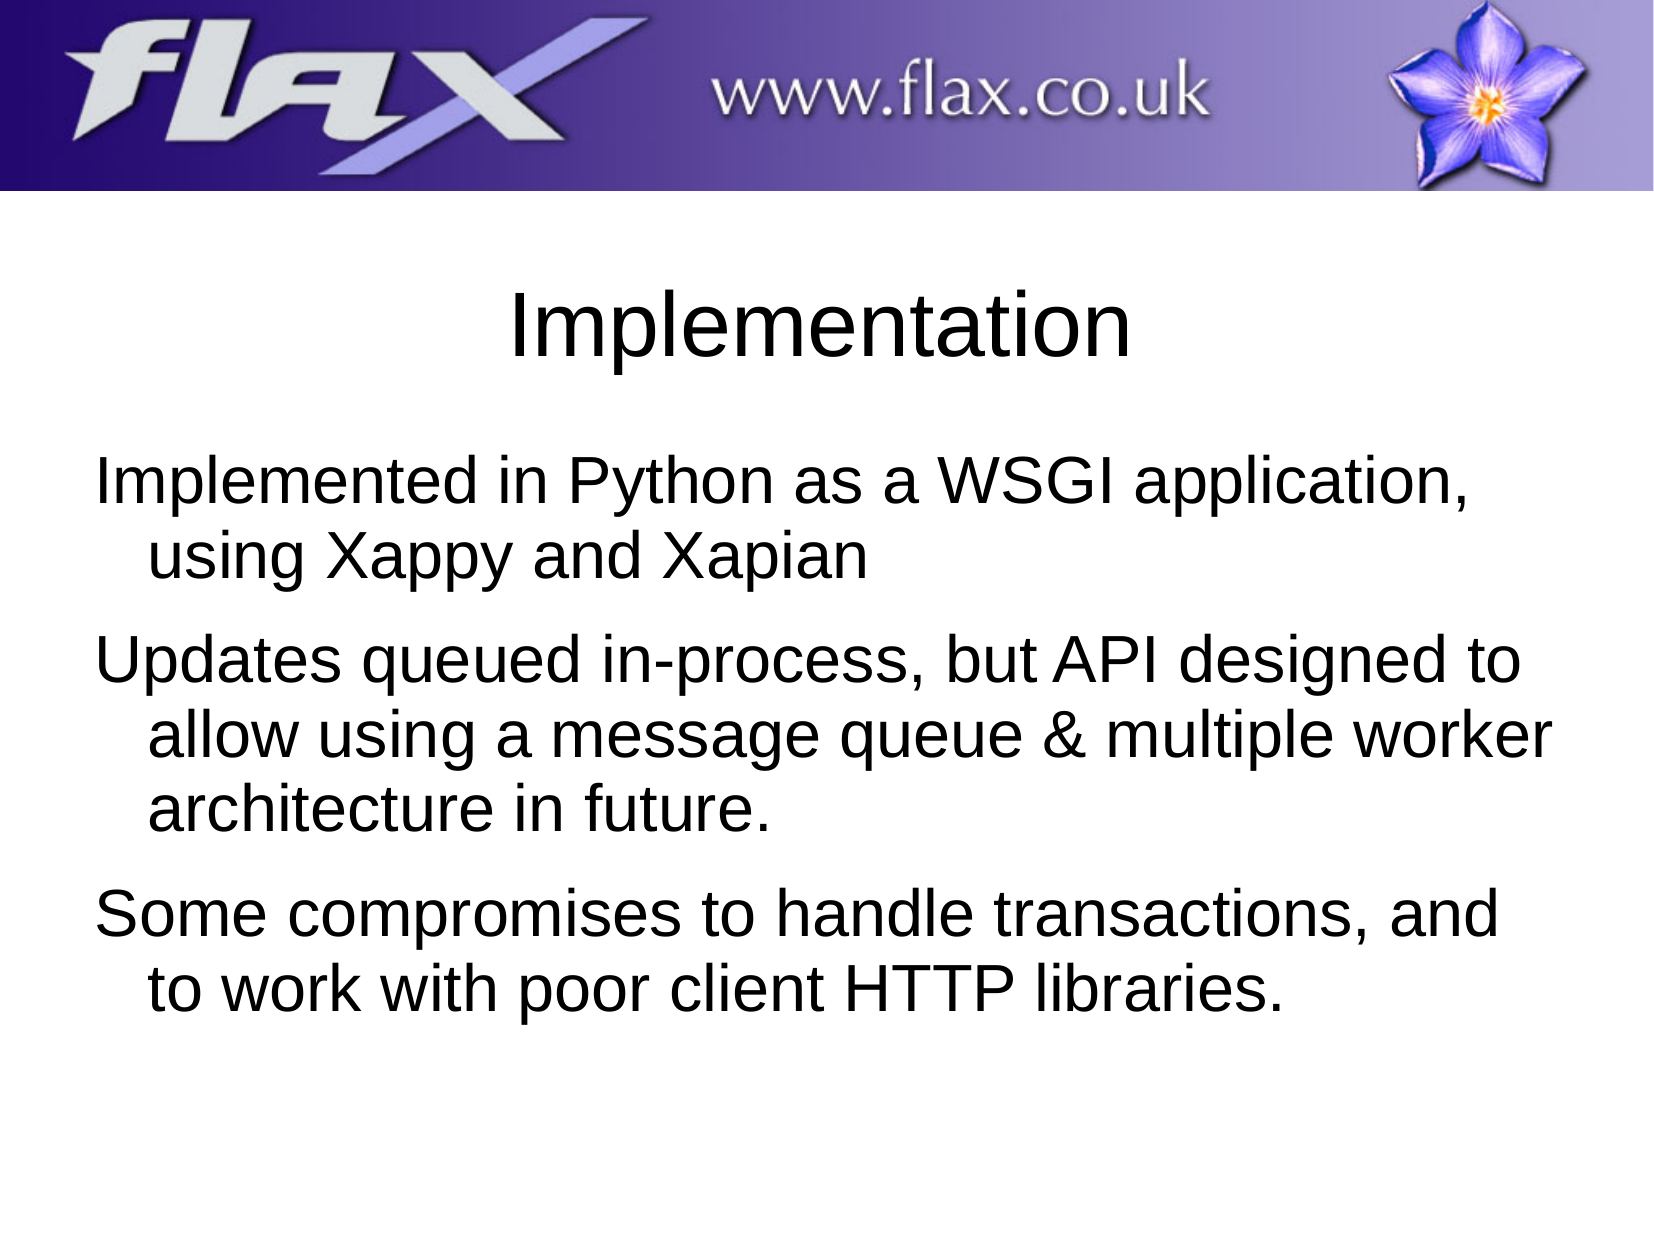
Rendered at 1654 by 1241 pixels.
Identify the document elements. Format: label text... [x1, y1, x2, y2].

picture [0, 0, 1654, 191]
list Implemented in Python as a WSGI application, using Xappy and Xapian Updates queued in-process, but API designed to allow using a message queue & multiple worker architecture in future. Some compromises to handle transactions, and to work with poor client HTTP libraries. [76, 442, 1565, 1094]
title Implementation [76, 236, 1565, 414]
